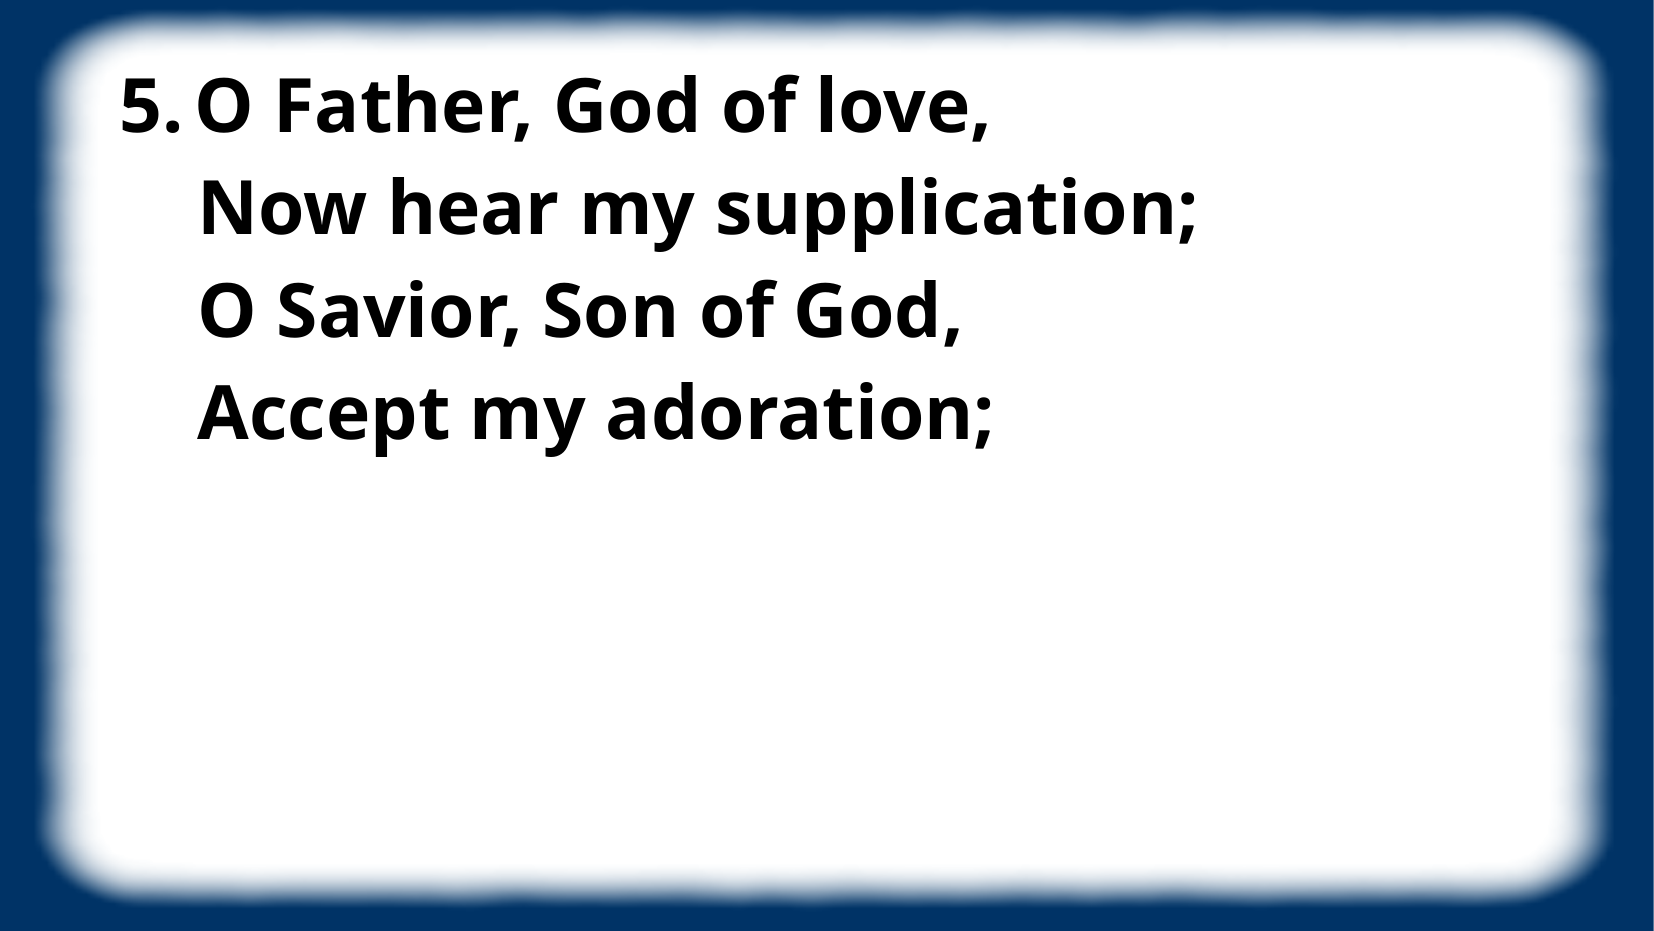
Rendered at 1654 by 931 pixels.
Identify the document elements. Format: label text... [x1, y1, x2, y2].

picture [0, 0, 1654, 931]
text_box 5. O Father, God of love, Now hear my supplication; O Savior, Son of God, Accept my adoration; [105, 45, 1561, 466]
